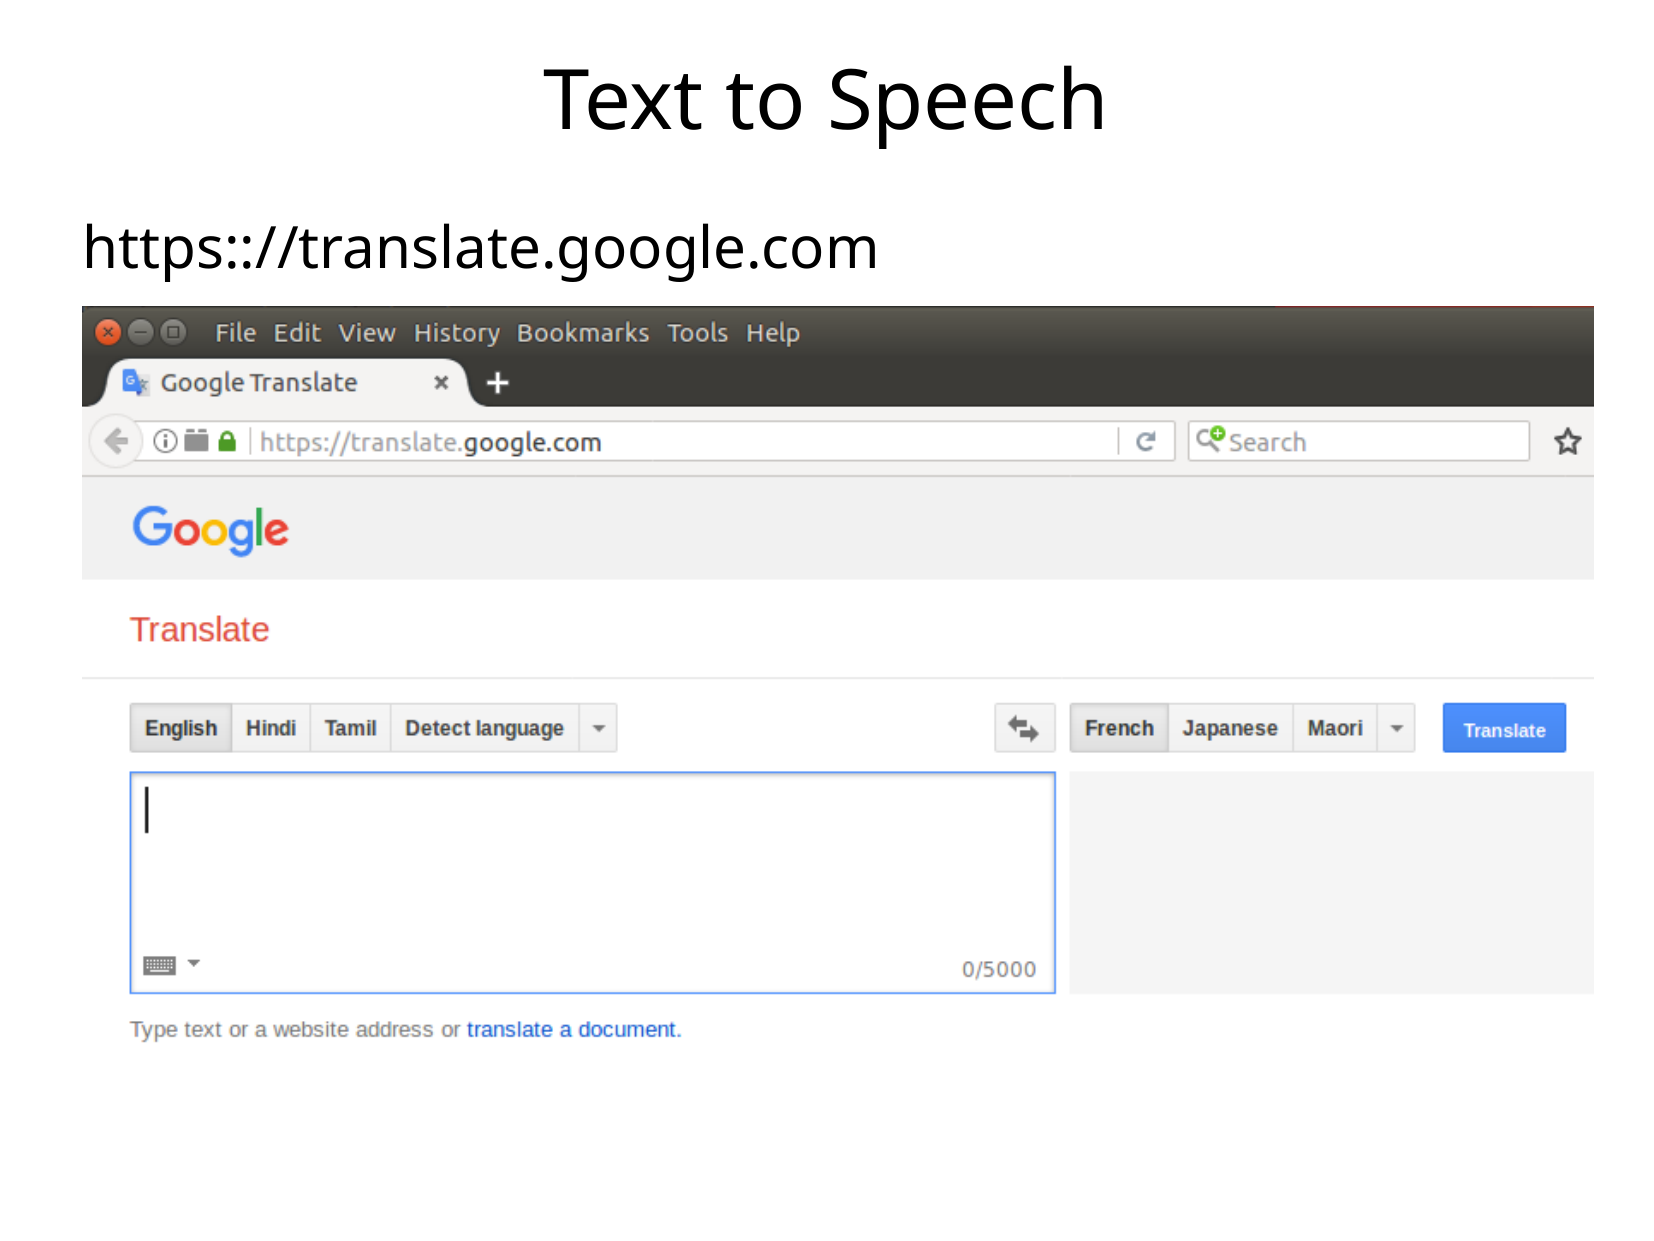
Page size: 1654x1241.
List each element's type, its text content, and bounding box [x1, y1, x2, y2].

subtitle https:://translate.google.com [82, 162, 1571, 306]
title Text to Speech [82, 32, 1571, 162]
picture [82, 306, 1594, 1068]
